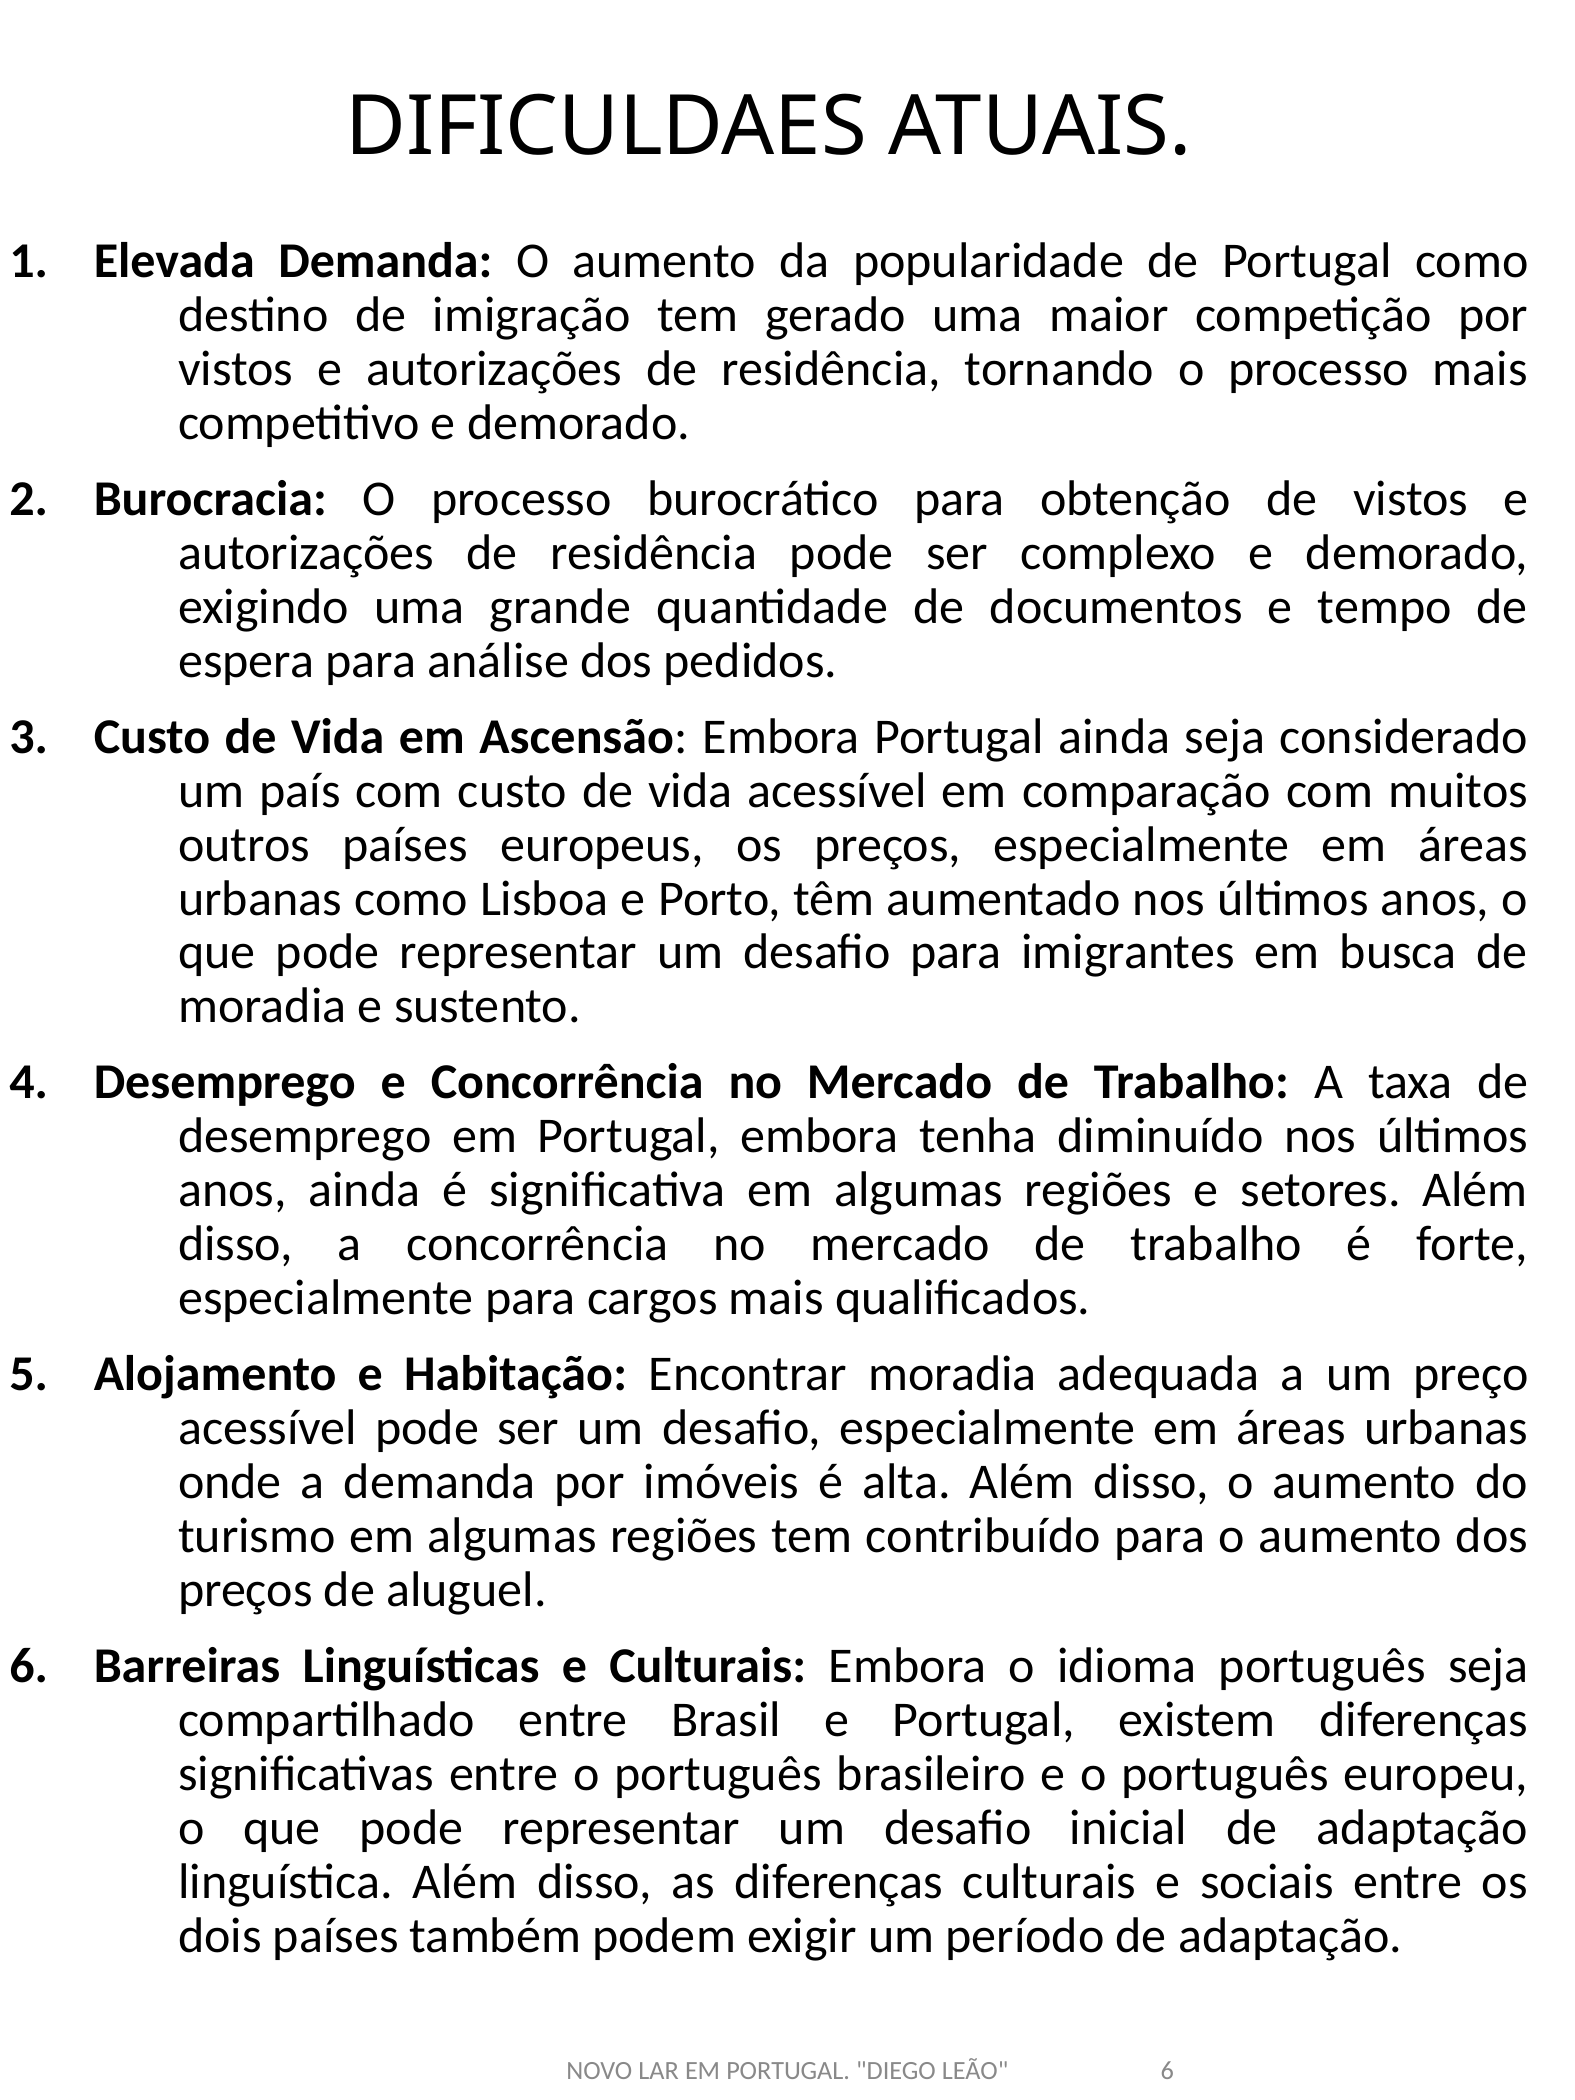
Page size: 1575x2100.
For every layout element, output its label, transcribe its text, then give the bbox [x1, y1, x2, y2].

title DIFICULDAES ATUAIS. [89, 0, 1449, 226]
text_box [1145, 2012, 1501, 2100]
text_box NOVO LAR EM PORTUGAL. "DIEGO LEÃO" [521, 2012, 1054, 2100]
list Elevada Demanda: O aumento da popularidade de Portugal como destino de imigração tem gerado uma maior competição por vistos e autorizações de residência, tornando o processo mais competitivo e demorado. Burocracia: O processo burocrático para obtenção de vistos e autorizações de residência pode ser complexo e demorado, exigindo uma grande quantidade de documentos e tempo de espera para análise dos pedidos. Custo de Vida em Ascensão: Embora Portugal ainda seja considerado um país com custo de vida acessível em comparação com muitos outros países europeus, os preços, especialmente em áreas urbanas como Lisboa e Porto, têm aumentado nos últimos anos, o que pode representar um desafio para imigrantes em busca de moradia e sustento. Desemprego e Concorrência no Mercado de Trabalho: A taxa de desemprego em Portugal, embora tenha diminuído nos últimos anos, ainda é significativa em algumas regiões e setores. Além disso, a concorrência no mercado de trabalho é forte, especialmente para cargos mais qualificados. Alojamento e Habitação: Encontrar moradia adequada a um preço acessível pode ser um desafio, especialmente em áreas urbanas onde a demanda por imóveis é alta. Além disso, o aumento do turismo em algumas regiões tem contribuído para o aumento dos preços de aluguel. Barreiras Linguísticas e Culturais: Embora o idioma português seja compartilhado entre Brasil e Portugal, existem diferenças significativas entre o português brasileiro e o português europeu, o que pode representar um desafio inicial de adaptação linguística. Além disso, as diferenças culturais e sociais entre os dois países também podem exigir um período de adaptação. [0, 226, 1544, 2100]
